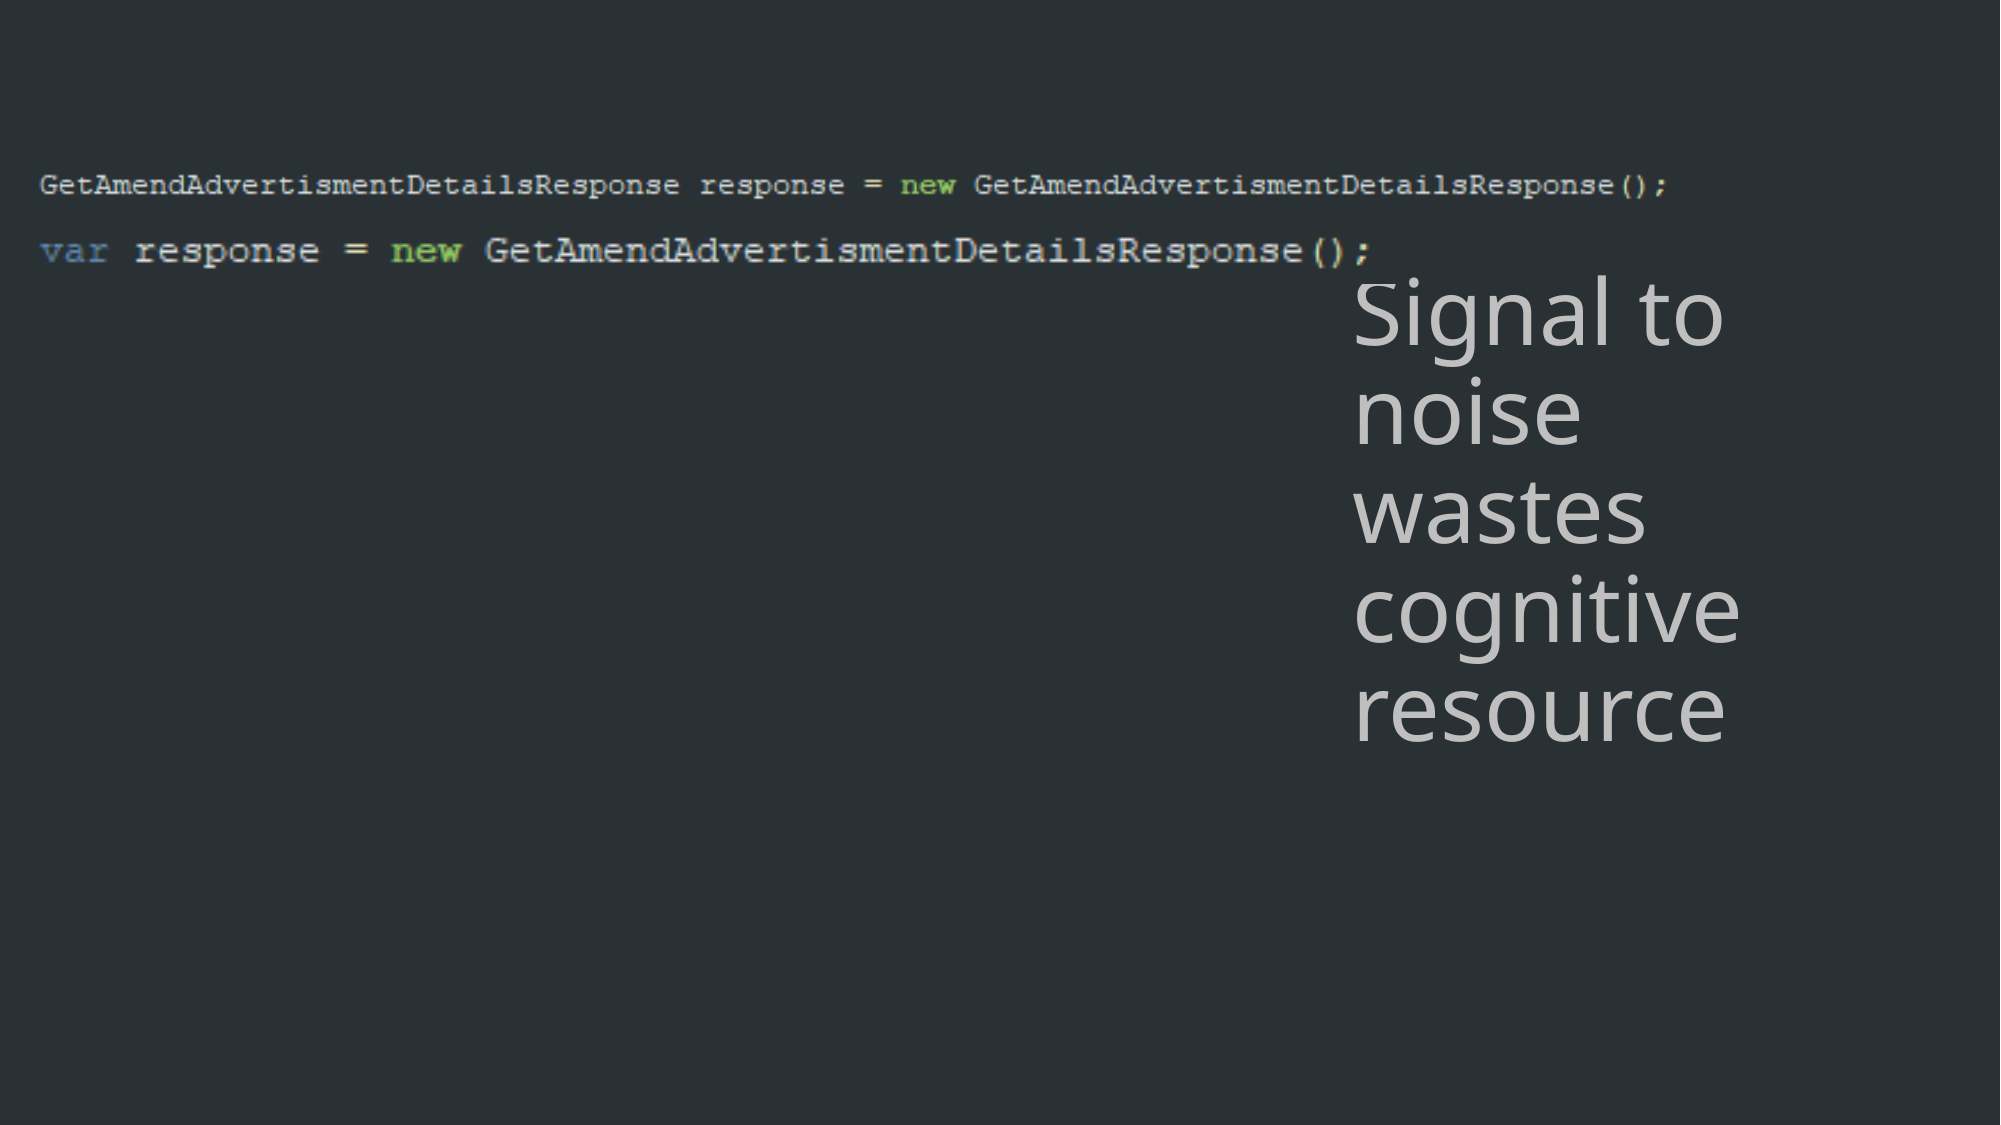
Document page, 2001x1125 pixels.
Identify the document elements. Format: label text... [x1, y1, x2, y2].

picture [35, 230, 1399, 284]
picture [24, 157, 1696, 211]
title Signal to noise wastes cognitive resource [1337, 59, 1901, 968]
